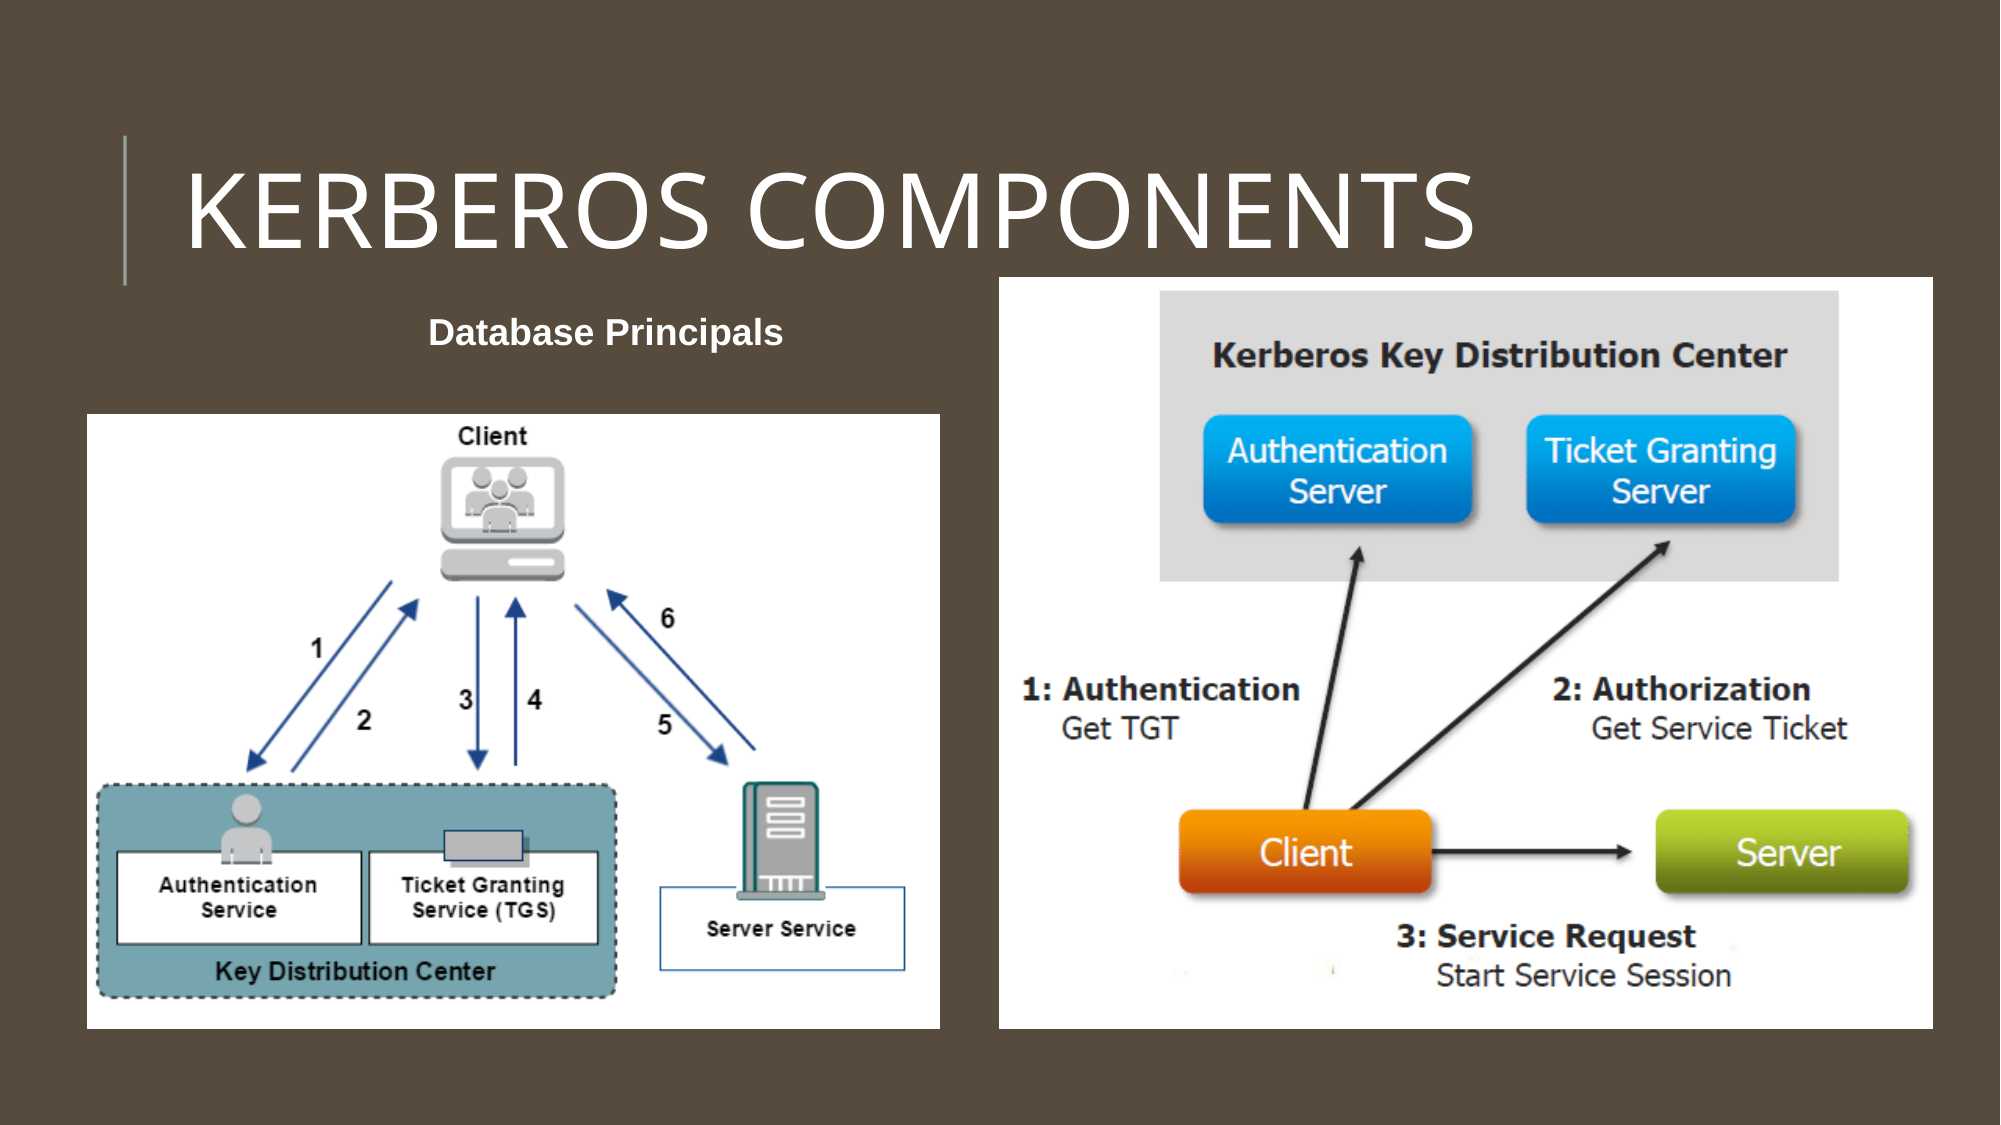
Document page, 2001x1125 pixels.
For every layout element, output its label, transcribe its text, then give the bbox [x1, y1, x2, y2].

text_box Database Principals [413, 304, 804, 355]
picture [999, 277, 1933, 1029]
picture [87, 414, 940, 1029]
title Kerberos components [168, 96, 1763, 342]
